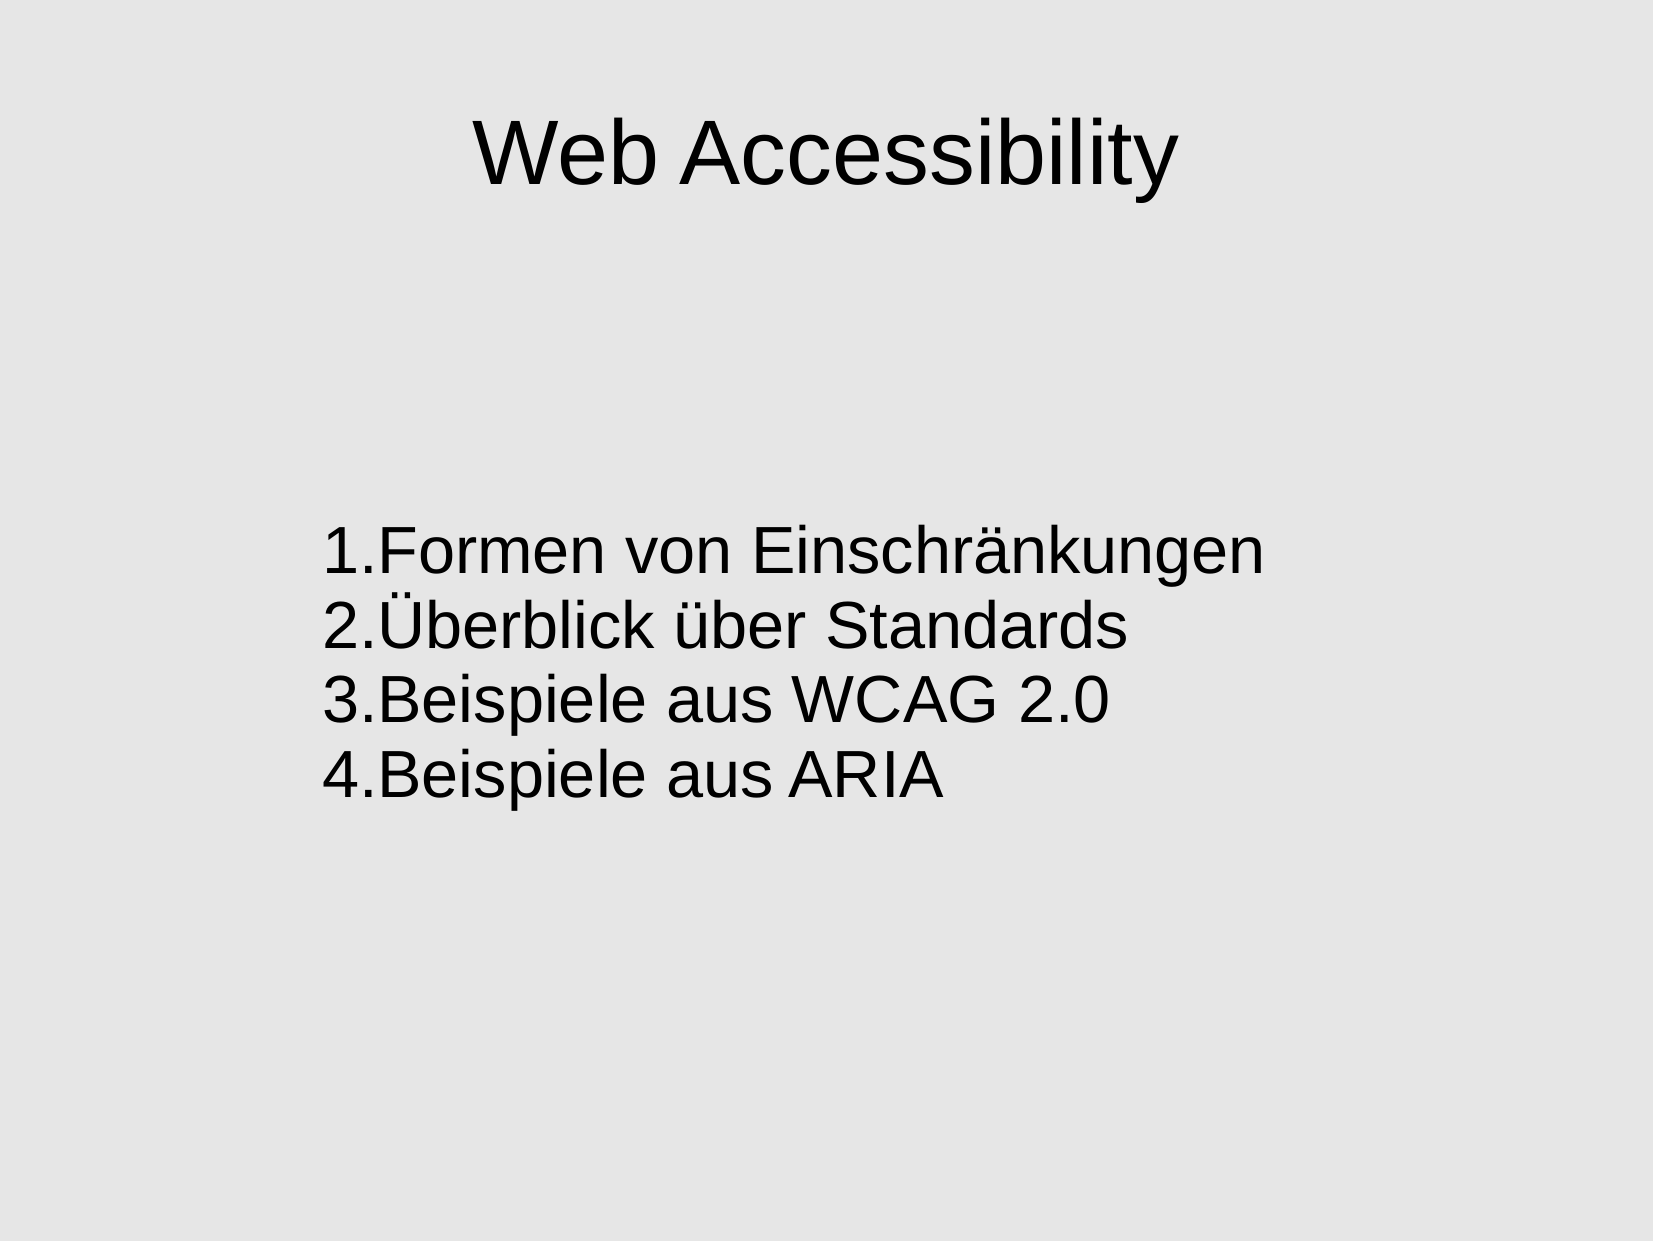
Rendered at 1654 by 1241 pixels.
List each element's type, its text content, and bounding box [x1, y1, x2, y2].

title Web Accessibility [82, 49, 1571, 257]
subtitle Formen von Einschränkungen Überblick über Standards Beispiele aus WCAG 2.0 Beispiele aus ARIA [322, 315, 1485, 1010]
